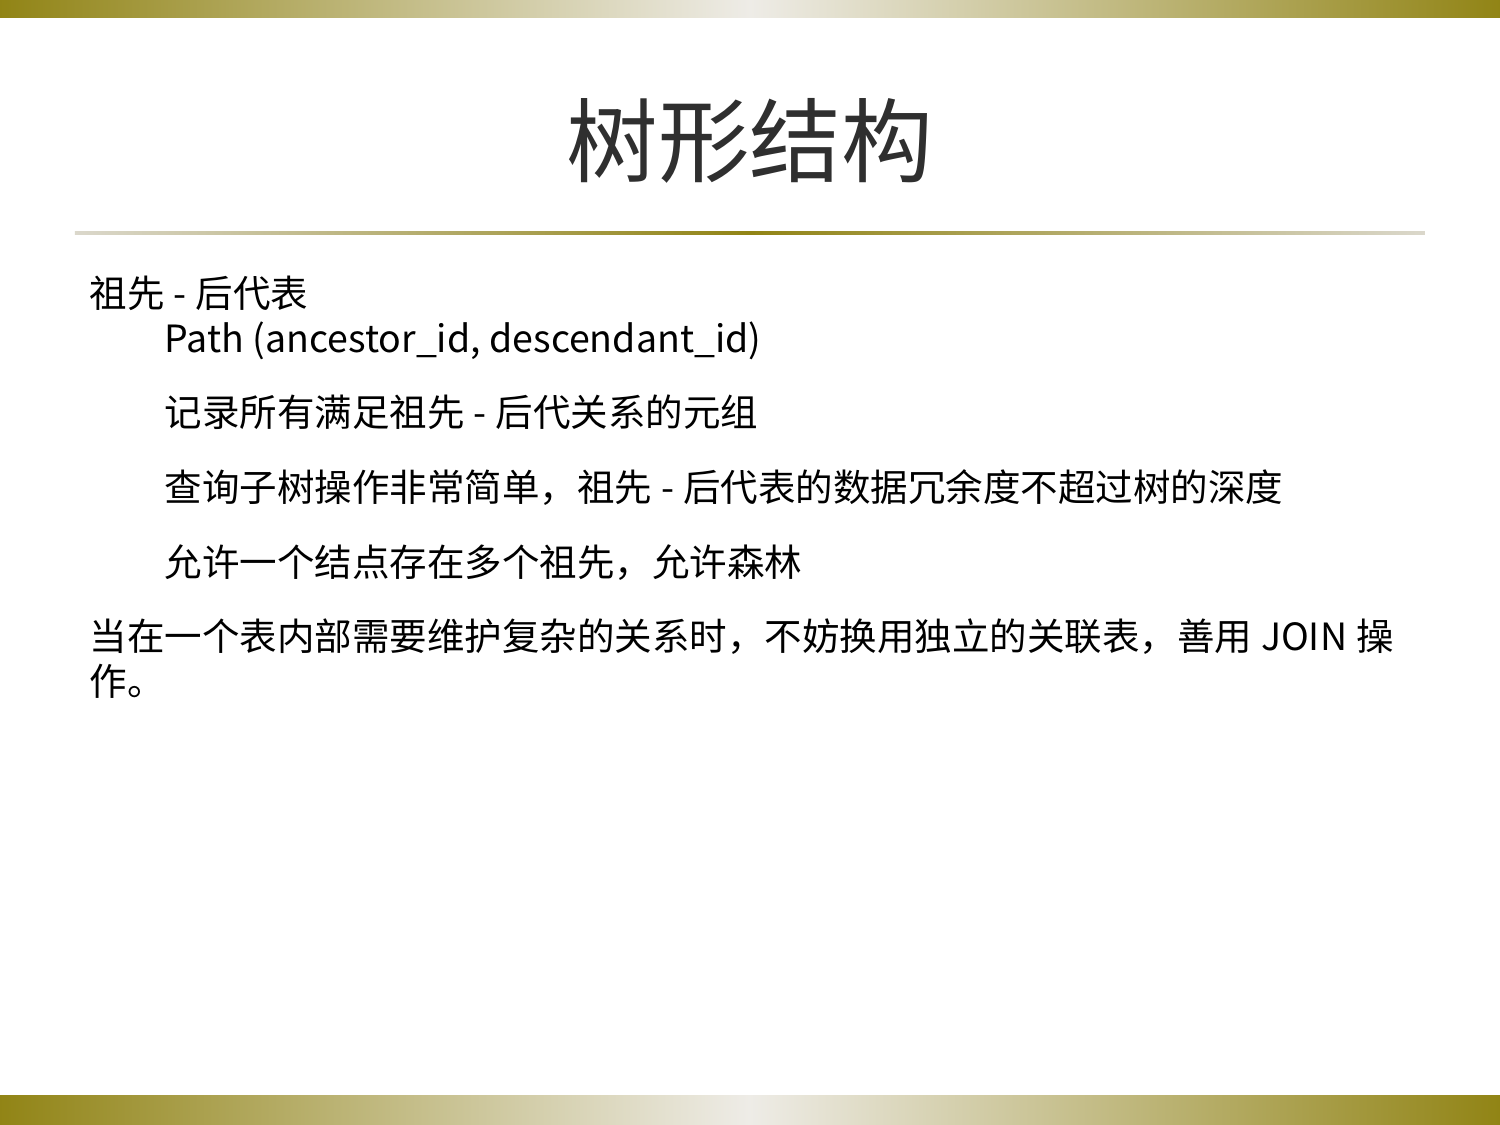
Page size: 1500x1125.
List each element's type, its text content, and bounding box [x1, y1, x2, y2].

title 树形结构 [75, 45, 1425, 233]
list 祖先-后代表 Path (ancestor_id, descendant_id) 记录所有满足祖先-后代关系的元组 查询子树操作非常简单，祖先-后代表的数据冗余度不超过树的深度 允许一个结点存在多个祖先，允许森林 当在一个表内部需要维护复杂的关系时，不妨换用独立的关联表，善用JOIN操作。 [75, 262, 1425, 1032]
